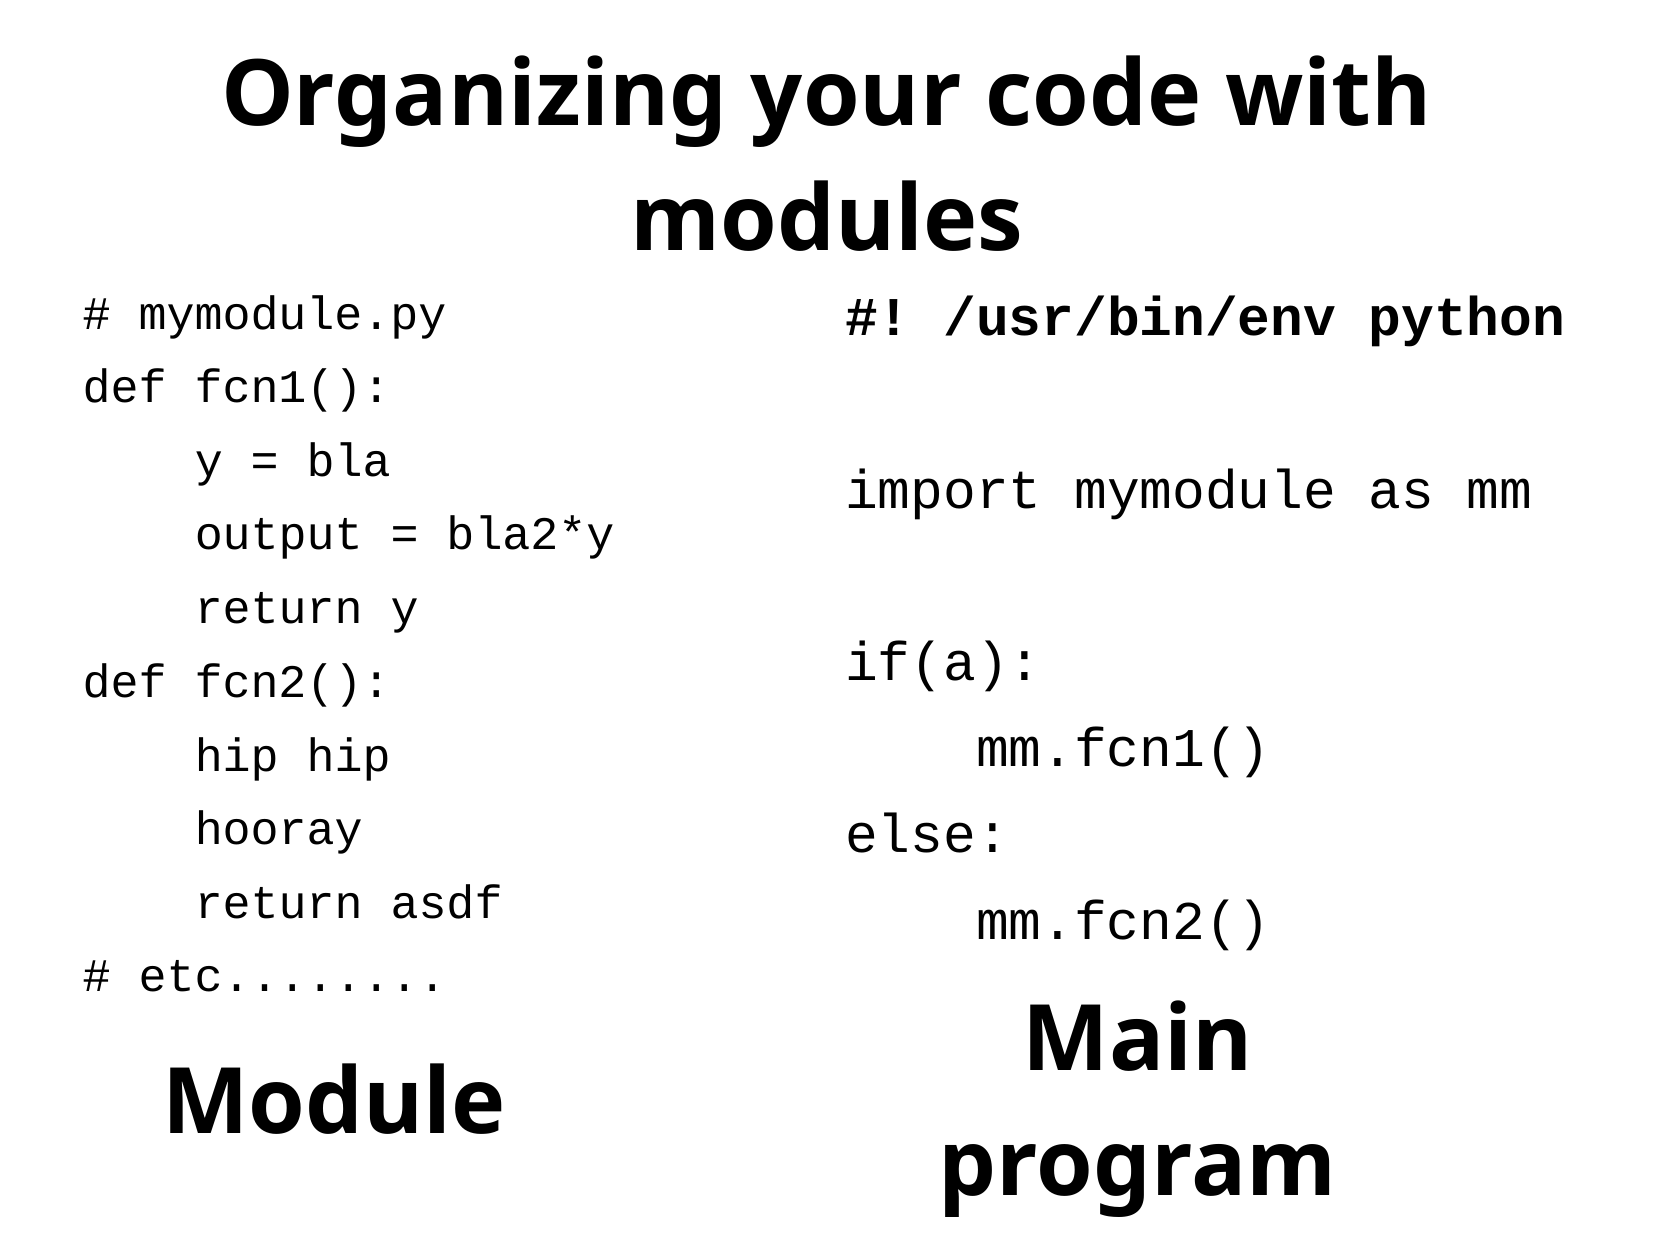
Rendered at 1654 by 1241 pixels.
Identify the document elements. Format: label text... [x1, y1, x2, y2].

title Organizing your code with modules [82, 49, 1571, 257]
list # mymodule.py def fcn1(): y = bla output = bla2*y return y def fcn2(): hip hip hooray return asdf # etc........ [82, 290, 809, 1010]
title Module [82, 994, 586, 1202]
list #! /usr/bin/env python import mymodule as mm if(a): mm.fcn1() else: mm.fcn2() [845, 290, 1572, 1010]
title Main program [850, 994, 1426, 1202]
